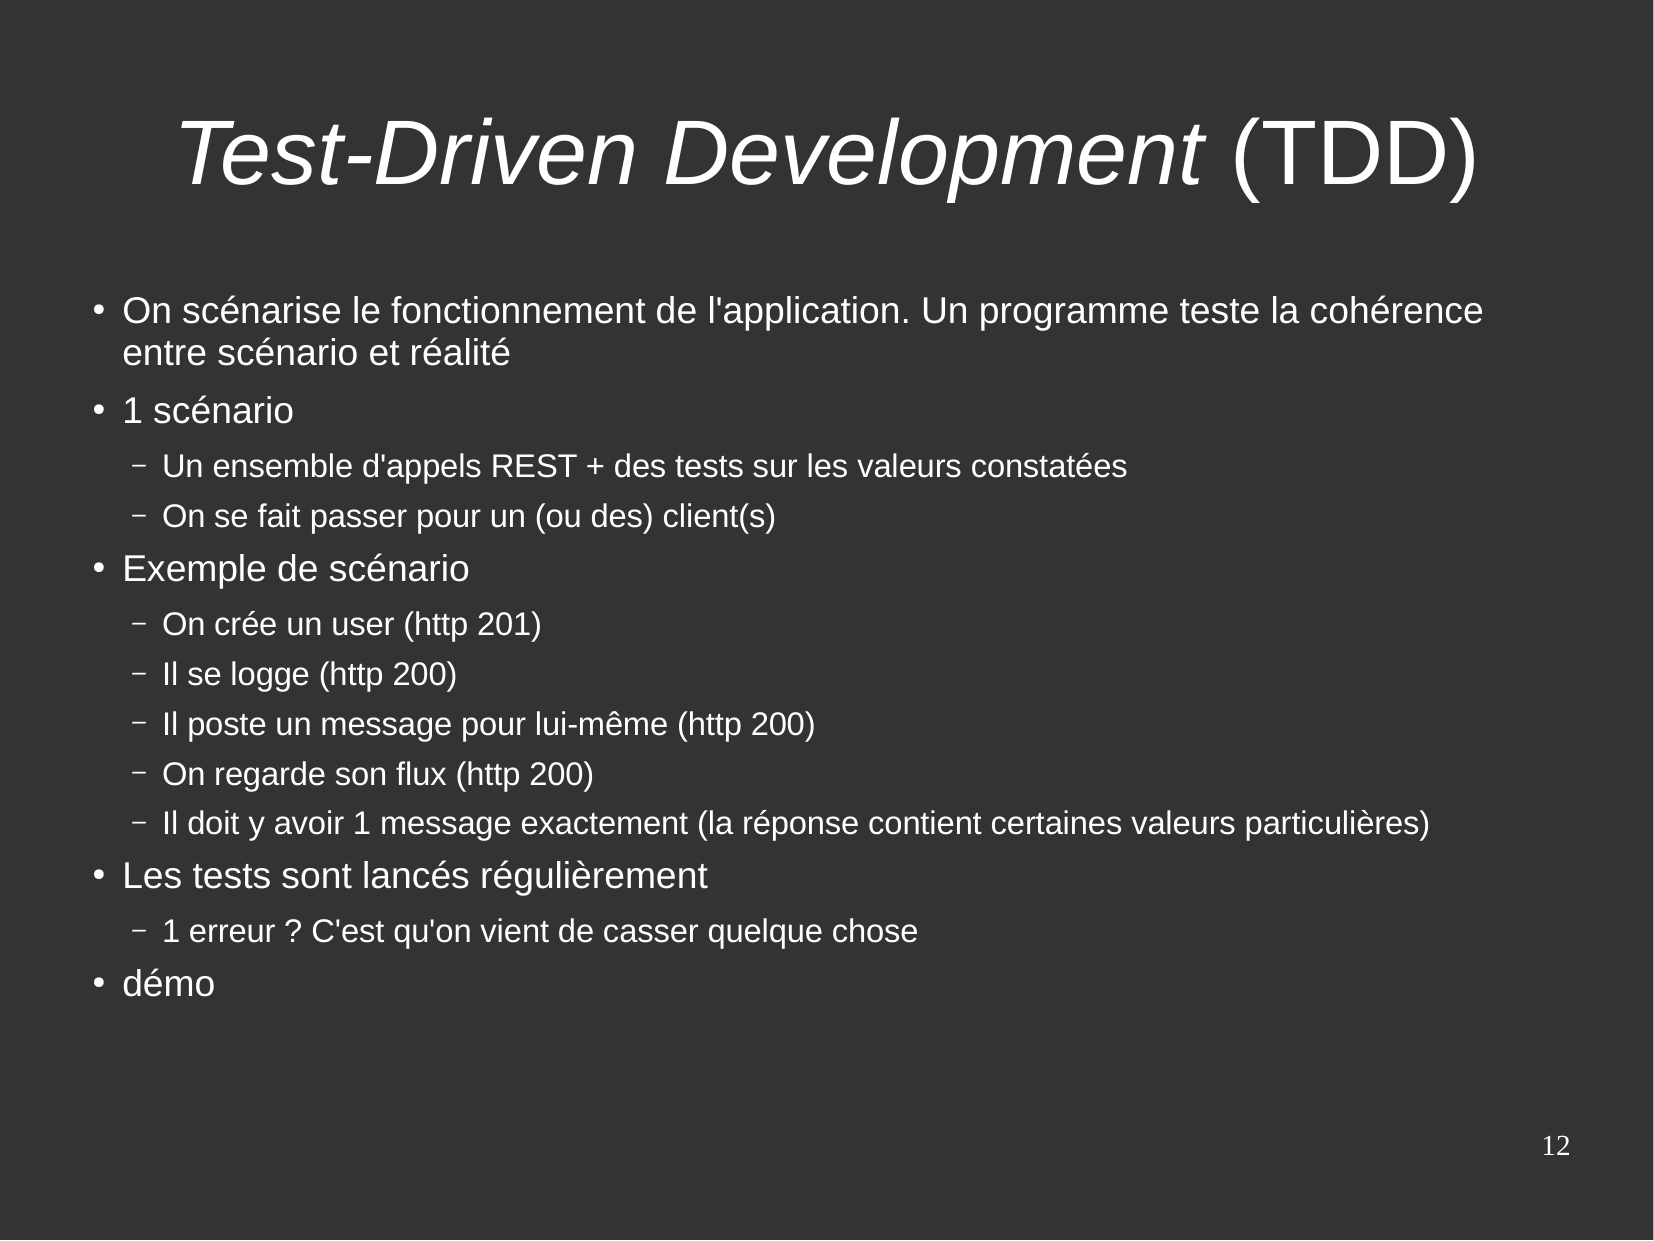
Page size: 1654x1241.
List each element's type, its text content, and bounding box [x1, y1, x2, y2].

list On scénarise le fonctionnement de l'application. Un programme teste la cohérence entre scénario et réalité 1 scénario Un ensemble d'appels REST + des tests sur les valeurs constatées On se fait passer pour un (ou des) client(s) Exemple de scénario On crée un user (http 201) Il se logge (http 200) Il poste un message pour lui-même (http 200) On regarde son flux (http 200) Il doit y avoir 1 message exactement (la réponse contient certaines valeurs particulières) Les tests sont lancés régulièrement 1 erreur ? C'est qu'on vient de casser quelque chose démo [82, 290, 1571, 1010]
title Test-Driven Development (TDD) [82, 49, 1571, 257]
